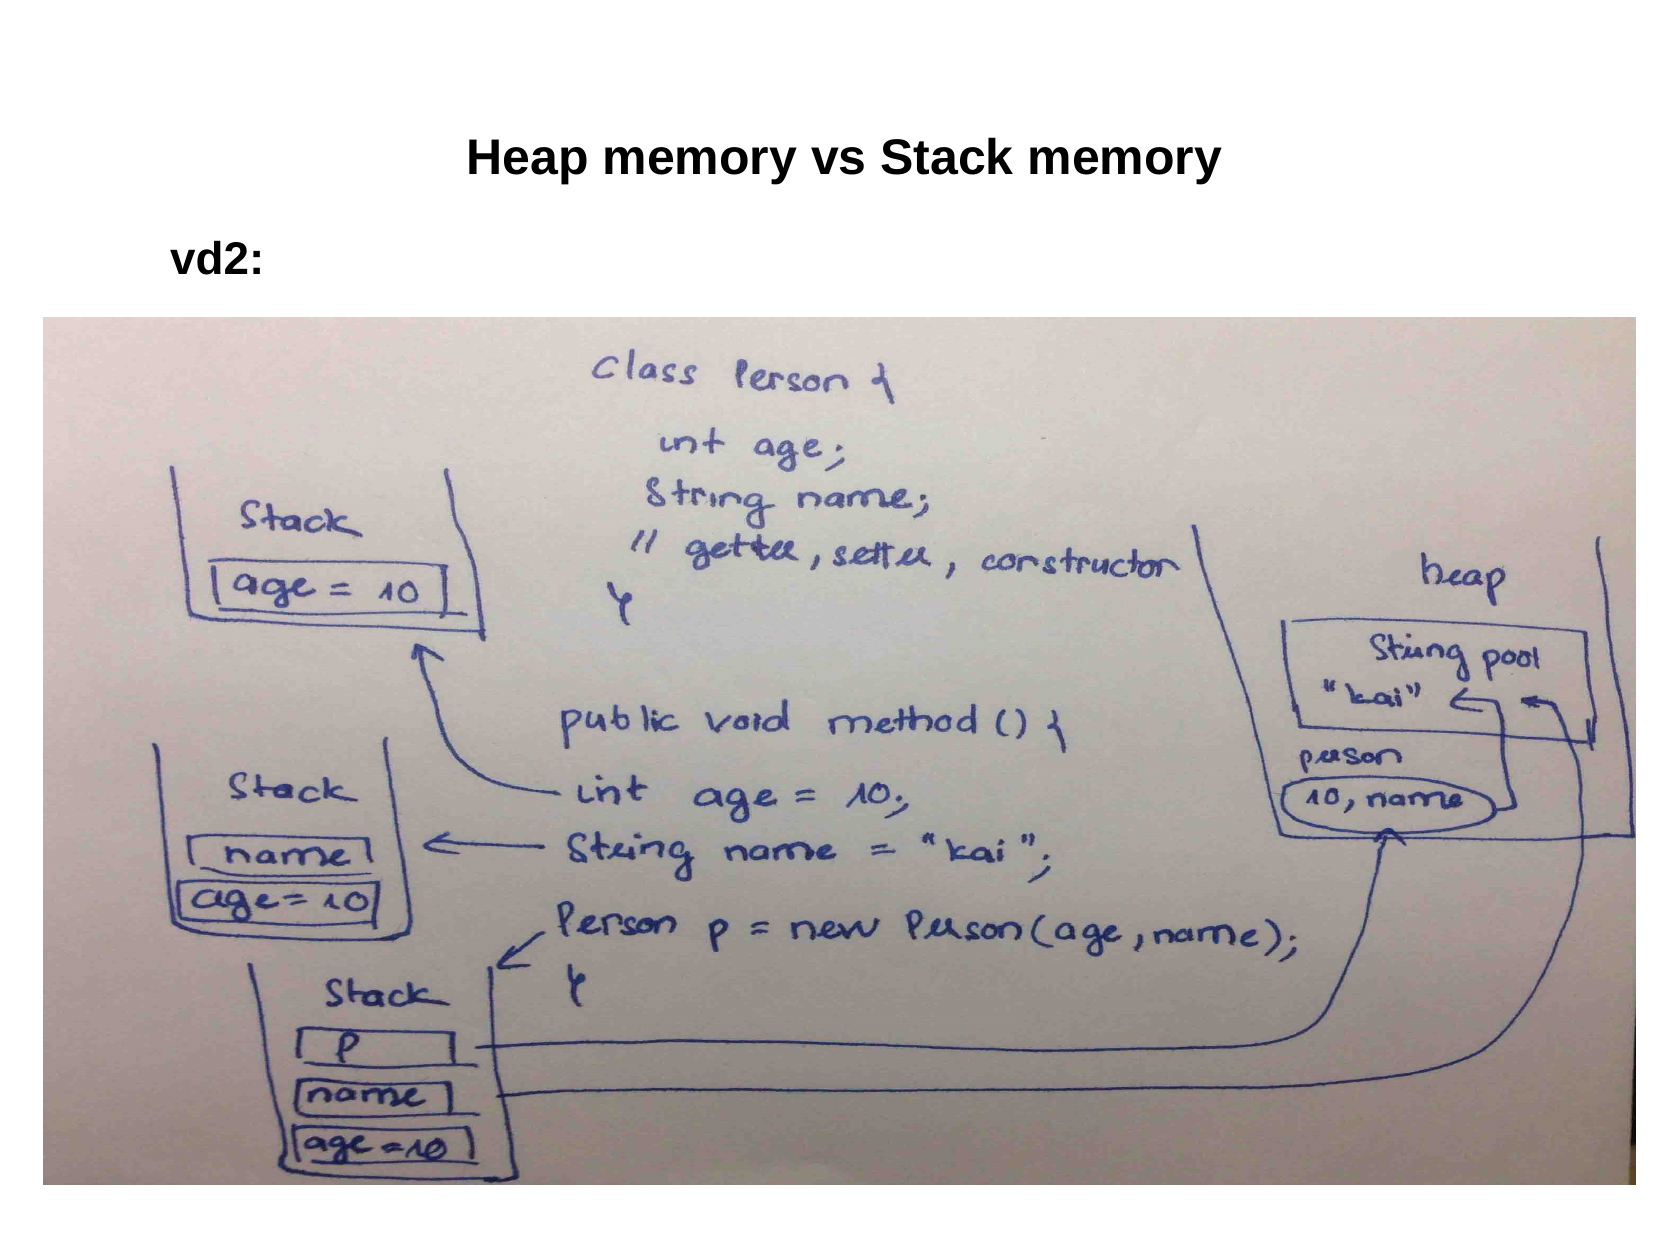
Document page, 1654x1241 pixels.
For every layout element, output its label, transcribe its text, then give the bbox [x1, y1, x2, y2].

text_box vd2: [120, 217, 1574, 317]
title Heap memory vs Stack memory [82, 49, 1571, 257]
picture [43, 317, 1636, 1186]
